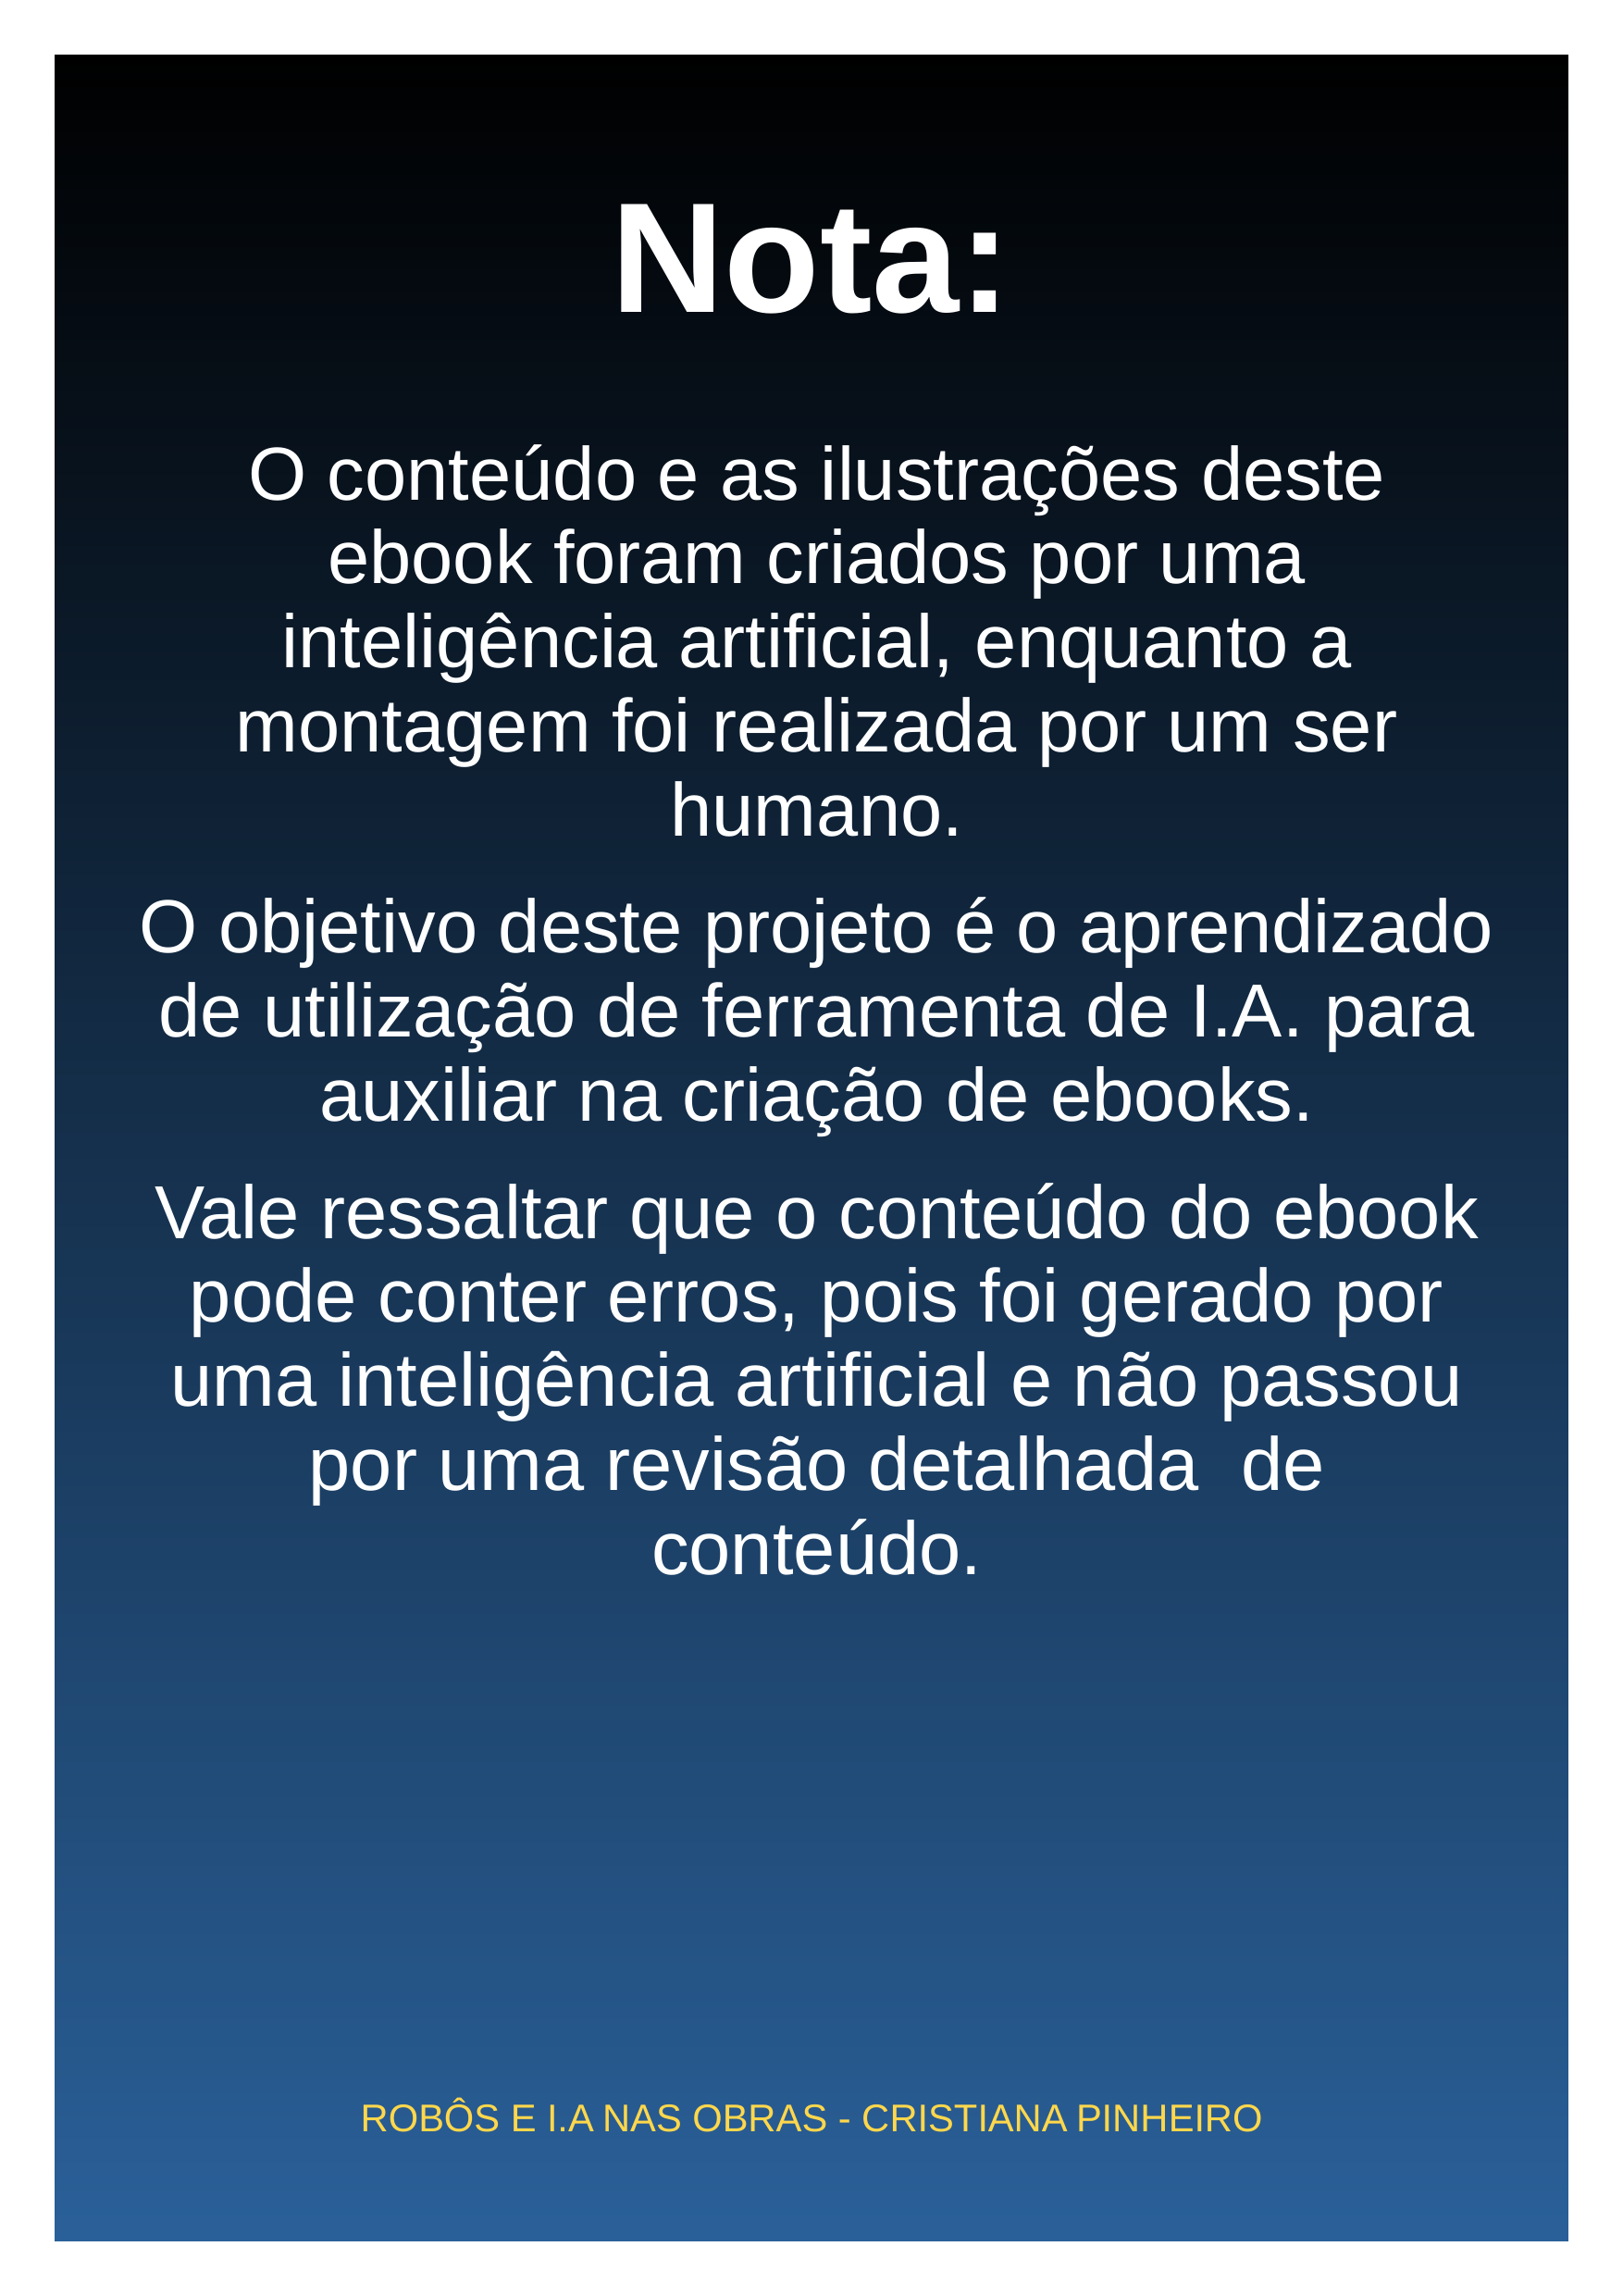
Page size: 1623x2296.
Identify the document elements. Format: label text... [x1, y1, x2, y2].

list Robôs e I.A nas Obras - Cristiana Pinheiro [130, 2096, 1493, 2187]
list O conteúdo e as ilustrações deste ebook foram criados por uma inteligência artificial, enquanto a montagem foi realizada por um ser humano. O objetivo deste projeto é o aprendizado de utilização de ferramenta de I.A. para auxiliar na criação de ebooks. Vale ressaltar que o conteúdo do ebook pode conter erros, pois foi gerado por uma inteligência artificial e não passou por uma revisão detalhada de conteúdo. [135, 431, 1498, 1616]
list Nota: [130, 169, 1493, 372]
